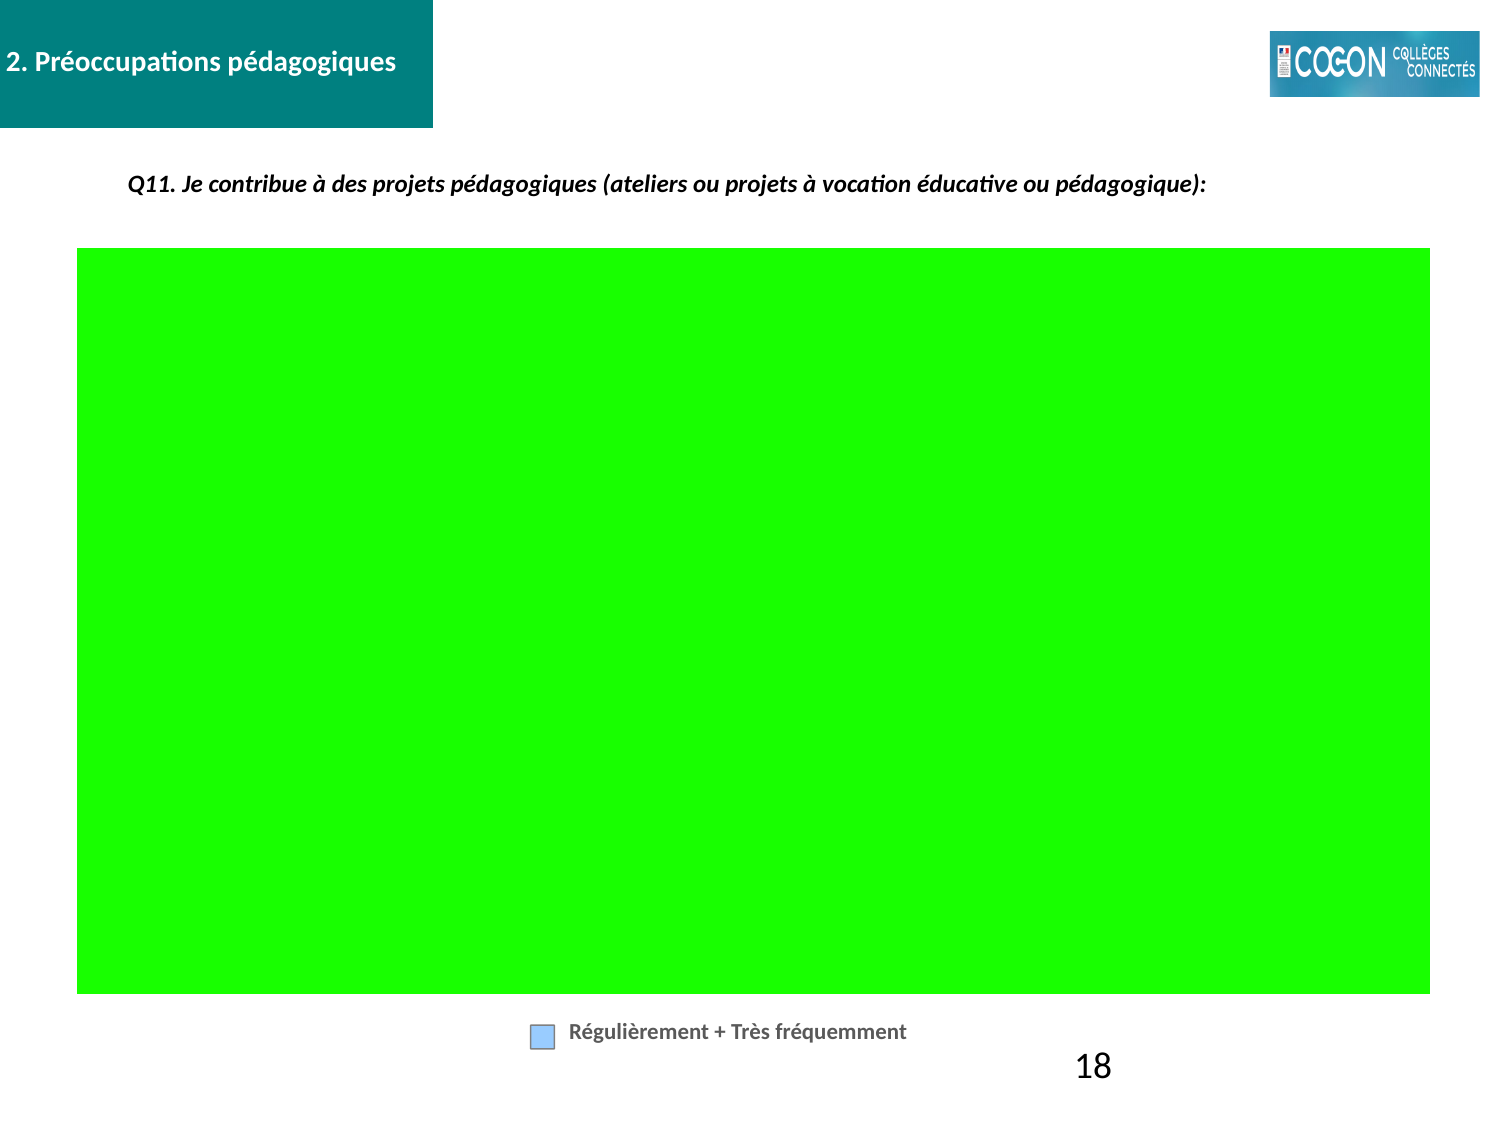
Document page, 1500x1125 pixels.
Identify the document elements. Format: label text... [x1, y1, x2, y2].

text_box [530, 1025, 555, 1049]
text_box 2. Préoccupations pédagogiques [0, 0, 433, 128]
text_box <numéro> [1059, 1042, 1397, 1103]
picture [1269, 31, 1480, 97]
picture [77, 248, 1430, 994]
text_box Q11. Je contribue à des projets pédagogiques (ateliers ou projets à vocation éducative ou pédagogique): [112, 166, 1407, 221]
text_box Régulièrement + Très fréquemment [554, 1013, 1086, 1071]
